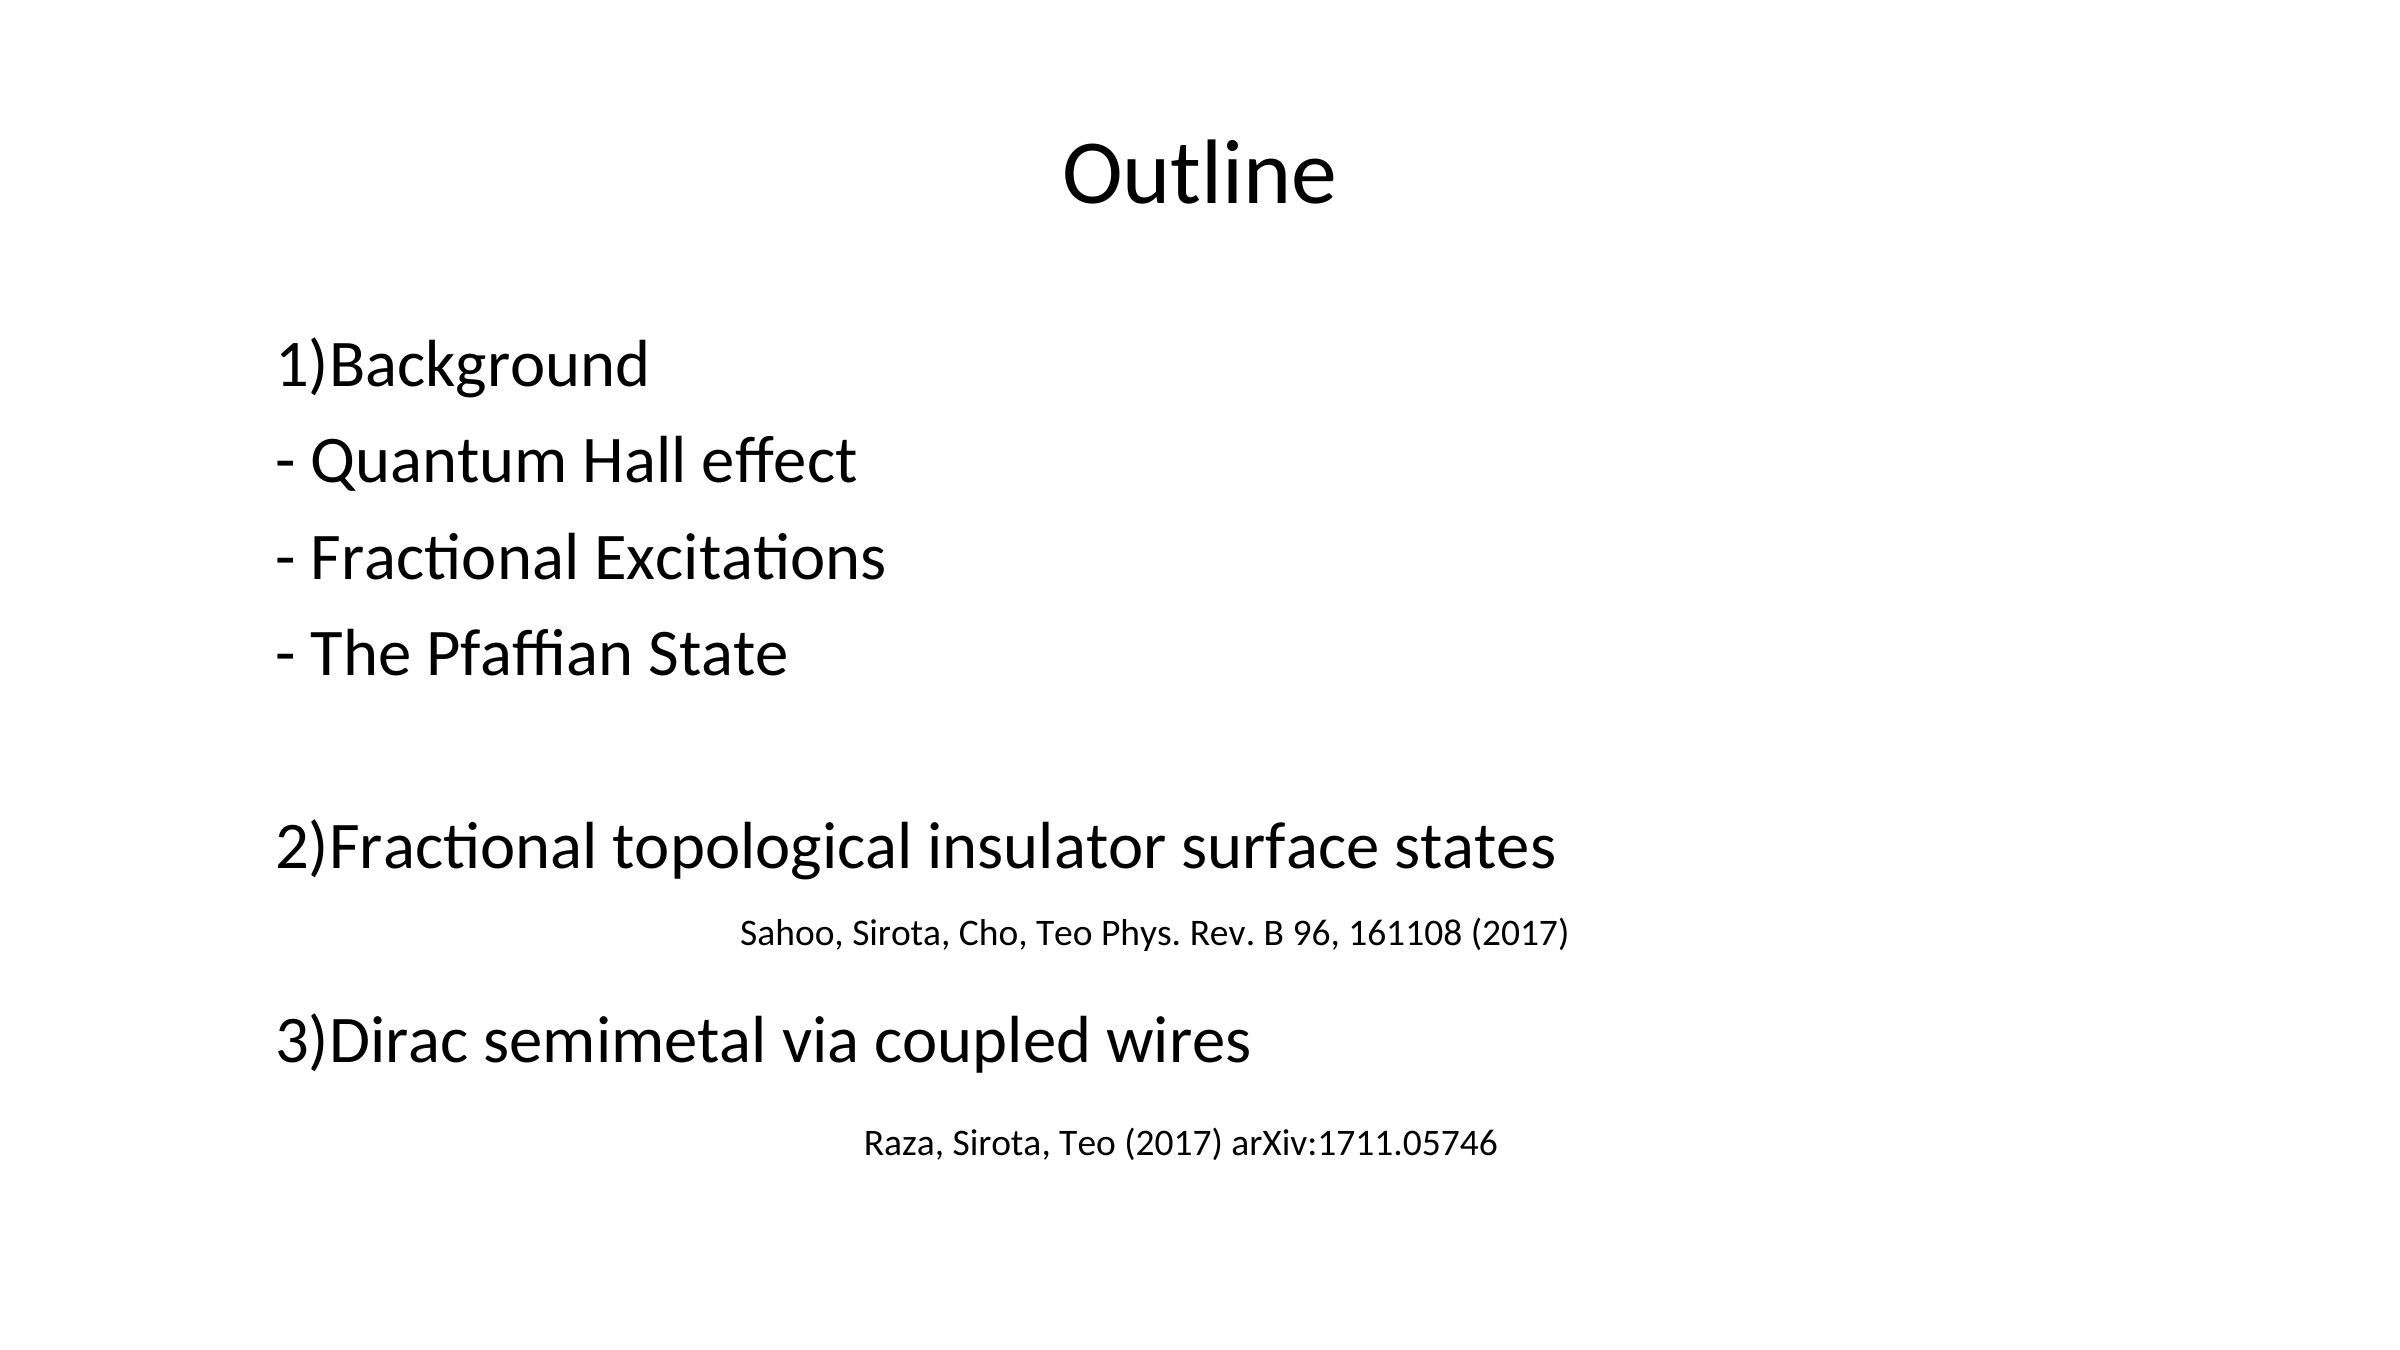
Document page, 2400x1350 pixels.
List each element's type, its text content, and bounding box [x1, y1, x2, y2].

text_box Sahoo, Sirota, Cho, Teo Phys. Rev. B 96, 161108 (2017) [725, 900, 1851, 1005]
list 1)Background - Quantum Hall effect - Fractional Excitations - The Pfaffian State 2)Fractional topological insulator surface states 3)Dirac semimetal via coupled wires [260, 311, 2400, 1350]
title Outline [120, 53, 2280, 280]
text_box Raza, Sirota, Teo (2017) arXiv:1711.05746 [849, 1110, 1611, 1215]
